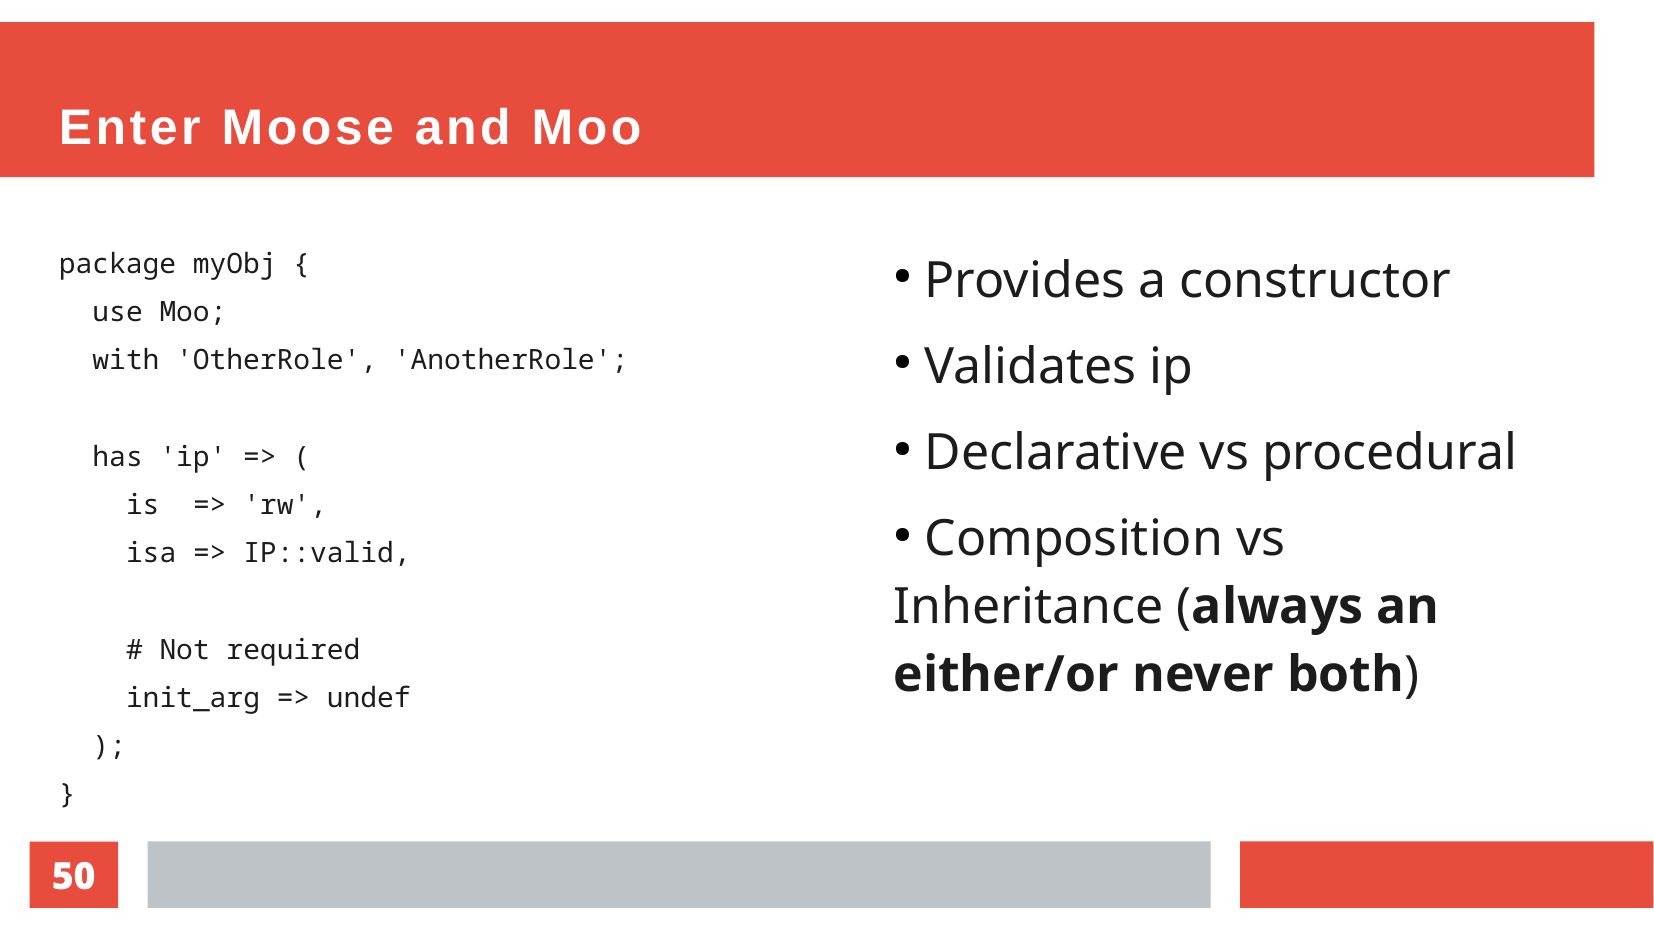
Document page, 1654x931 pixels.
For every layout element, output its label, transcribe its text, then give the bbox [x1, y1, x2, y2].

list Provides a constructor Validates ip Declarative vs procedural Composition vs Inheritance (always an either/or never both) [893, 243, 1556, 820]
list package myObj { use Moo; with 'OtherRole', 'AnotherRole'; has 'ip' => ( is => 'rw', isa => IP::valid, # Not required init_arg => undef ); } [59, 243, 876, 820]
title Enter Moose and Moo [59, 44, 1595, 156]
